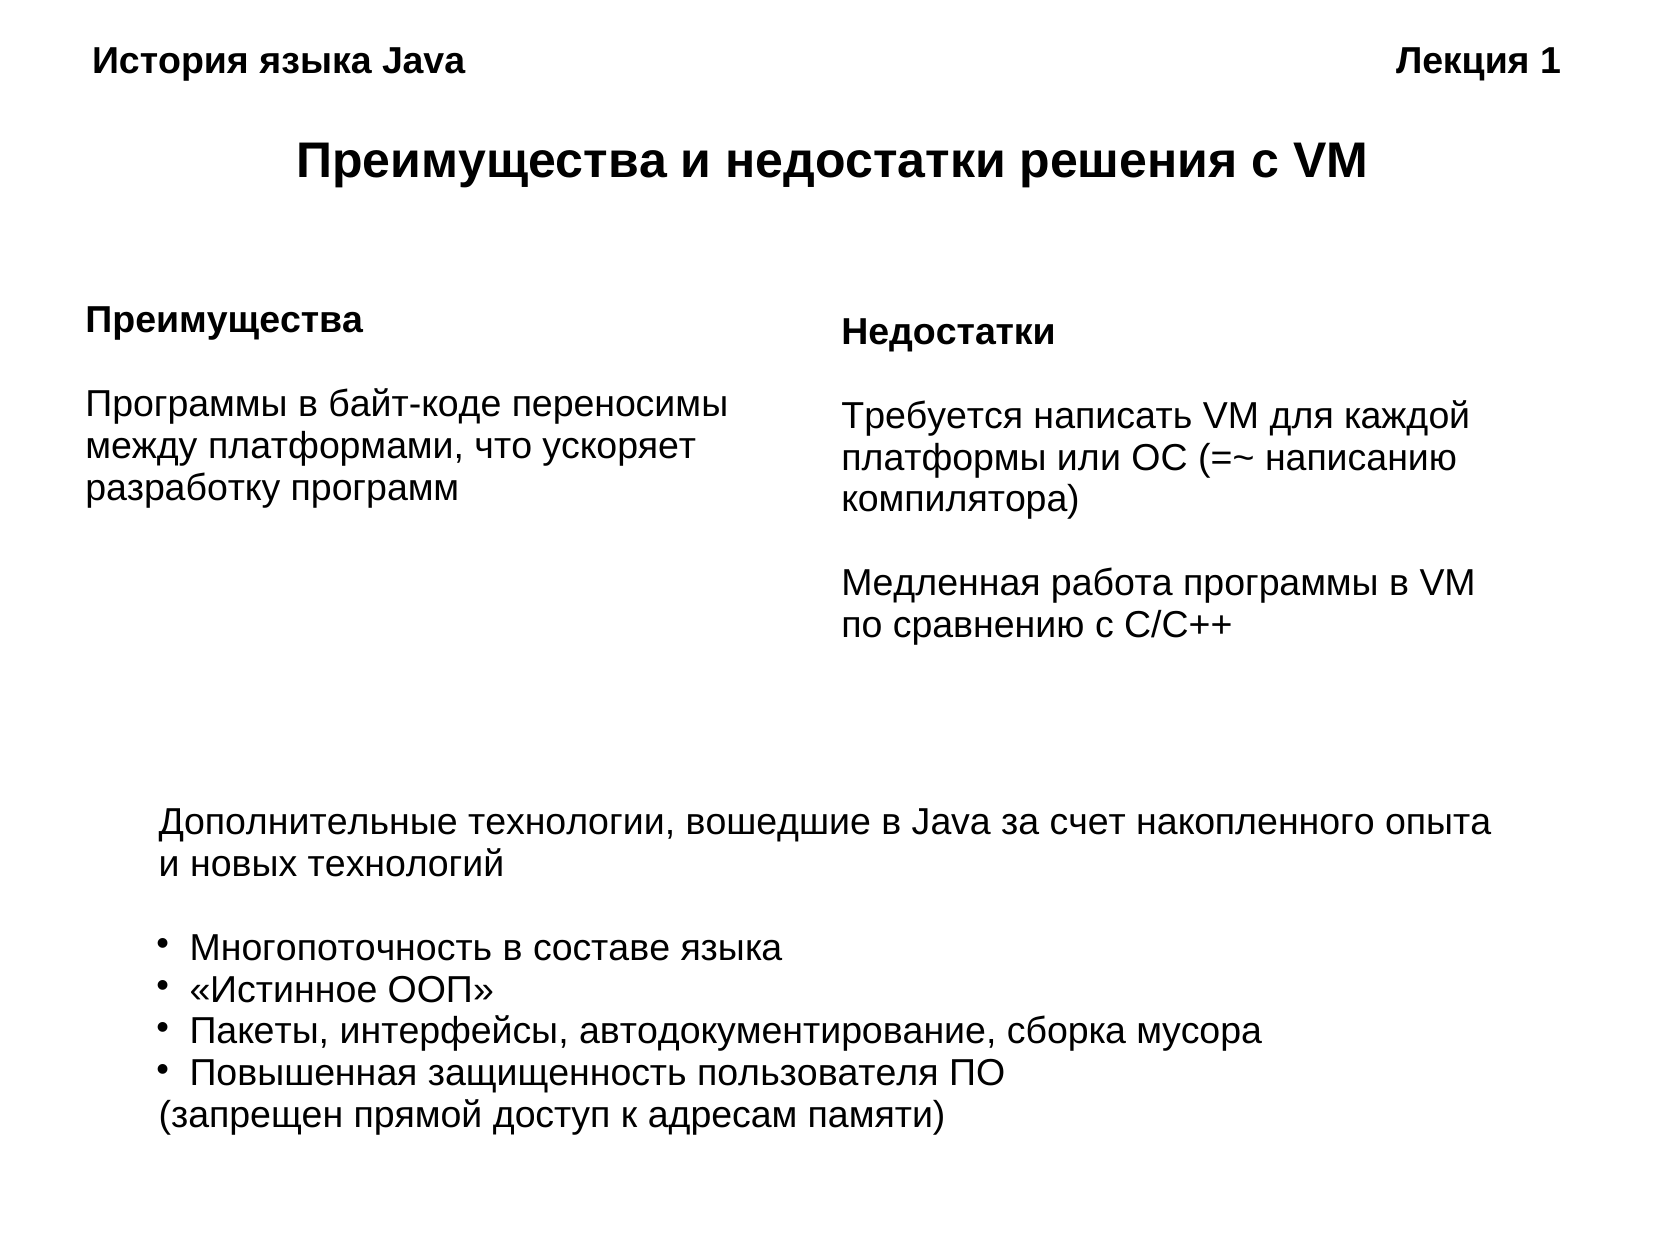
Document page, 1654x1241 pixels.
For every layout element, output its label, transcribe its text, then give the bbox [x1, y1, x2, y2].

title История языка Java Лекция 1 [82, 25, 1571, 95]
text_box Преимущества Программы в байт-коде переносимы между платформами, что ускоряет разработку программ [70, 289, 780, 516]
text_box Недостатки Требуется написать VM для каждой платформы или ОС (=~ написанию компилятора) Медленная работа программы в VM по сравнению с C/C++ [826, 301, 1536, 654]
subtitle Преимущества и недостатки решения с VM [59, 129, 1607, 307]
text_box Дополнительные технологии, вошедшие в Java за счет накопленного опыта и новых технологий Многопоточность в составе языка «Истинное ООП» Пакеты, интерфейсы, автодокументирование, сборка мусора Повышенная защищенность пользователя ПО (запрещен прямой доступ к адресам памяти) [141, 791, 1498, 1143]
